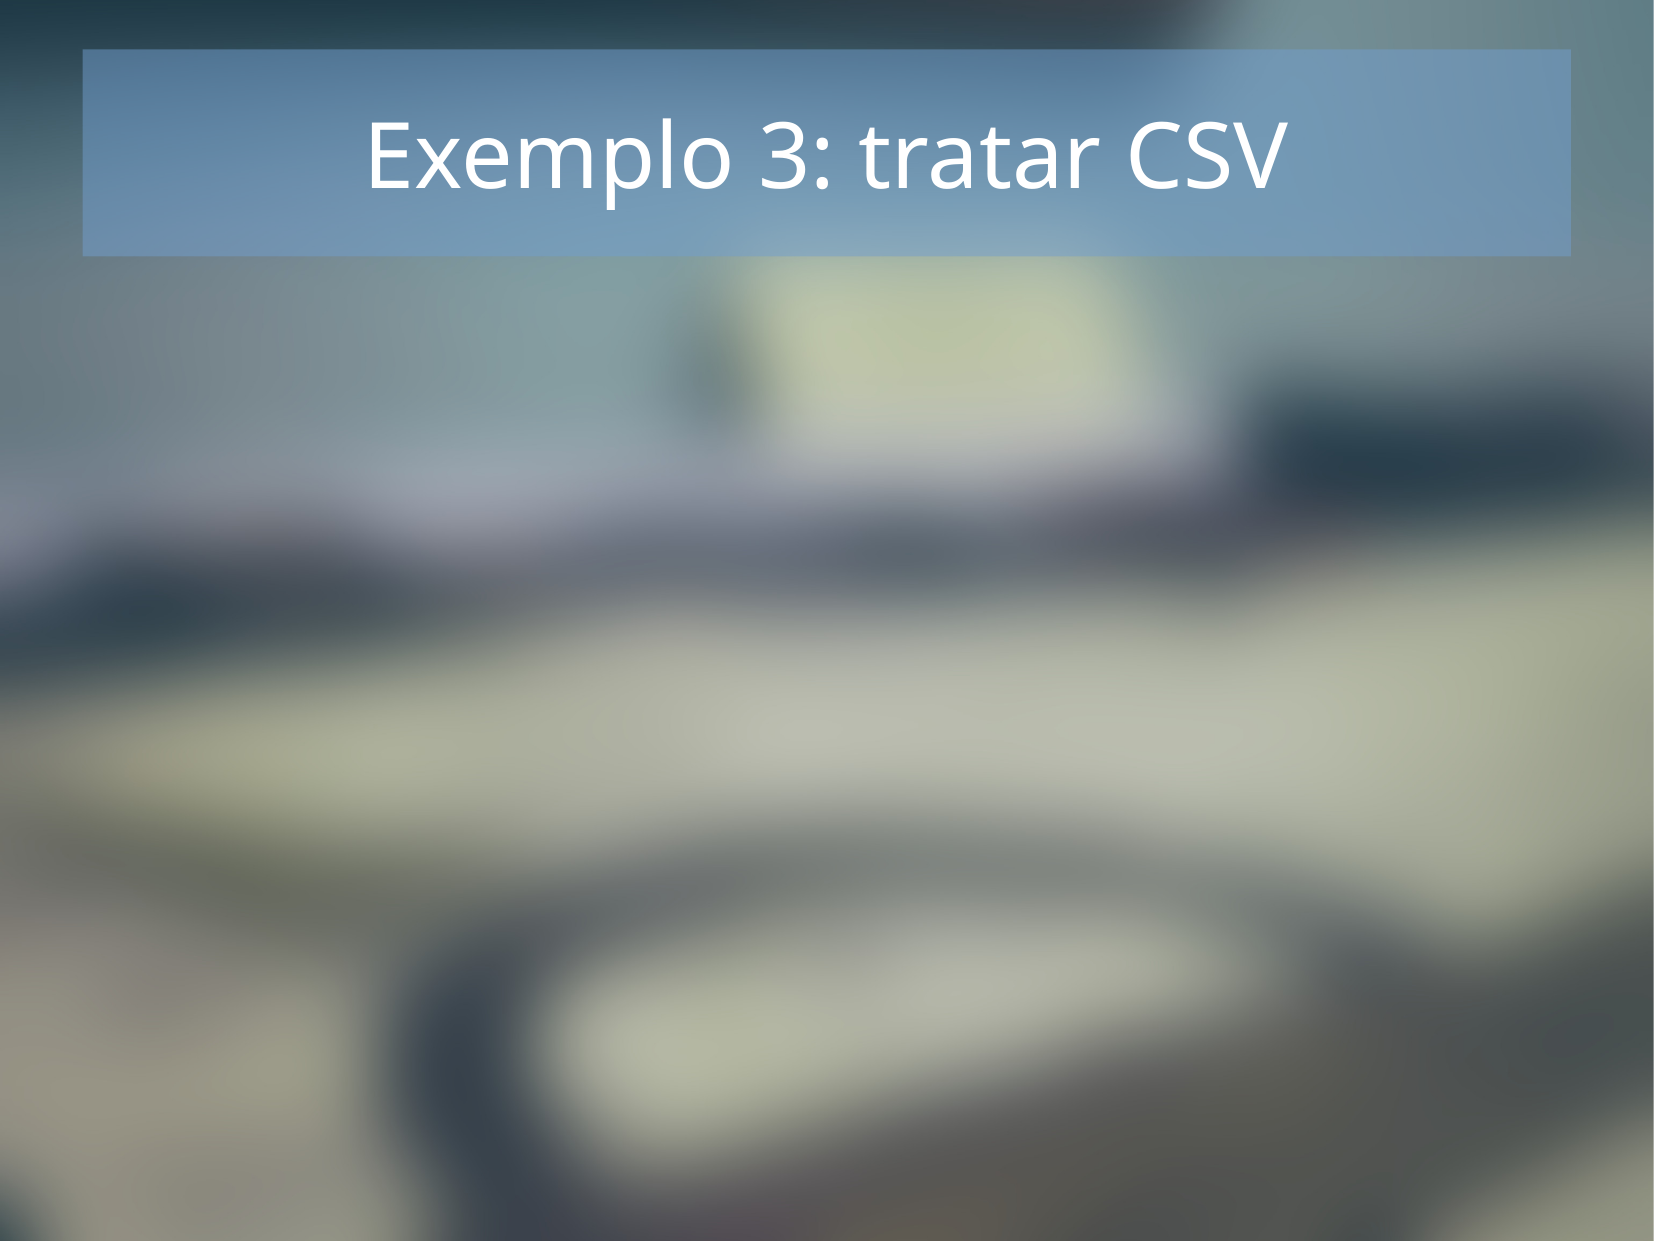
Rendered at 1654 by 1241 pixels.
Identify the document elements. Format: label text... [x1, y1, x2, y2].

picture [0, 0, 1654, 1241]
title Exemplo 3: tratar CSV [82, 49, 1571, 257]
